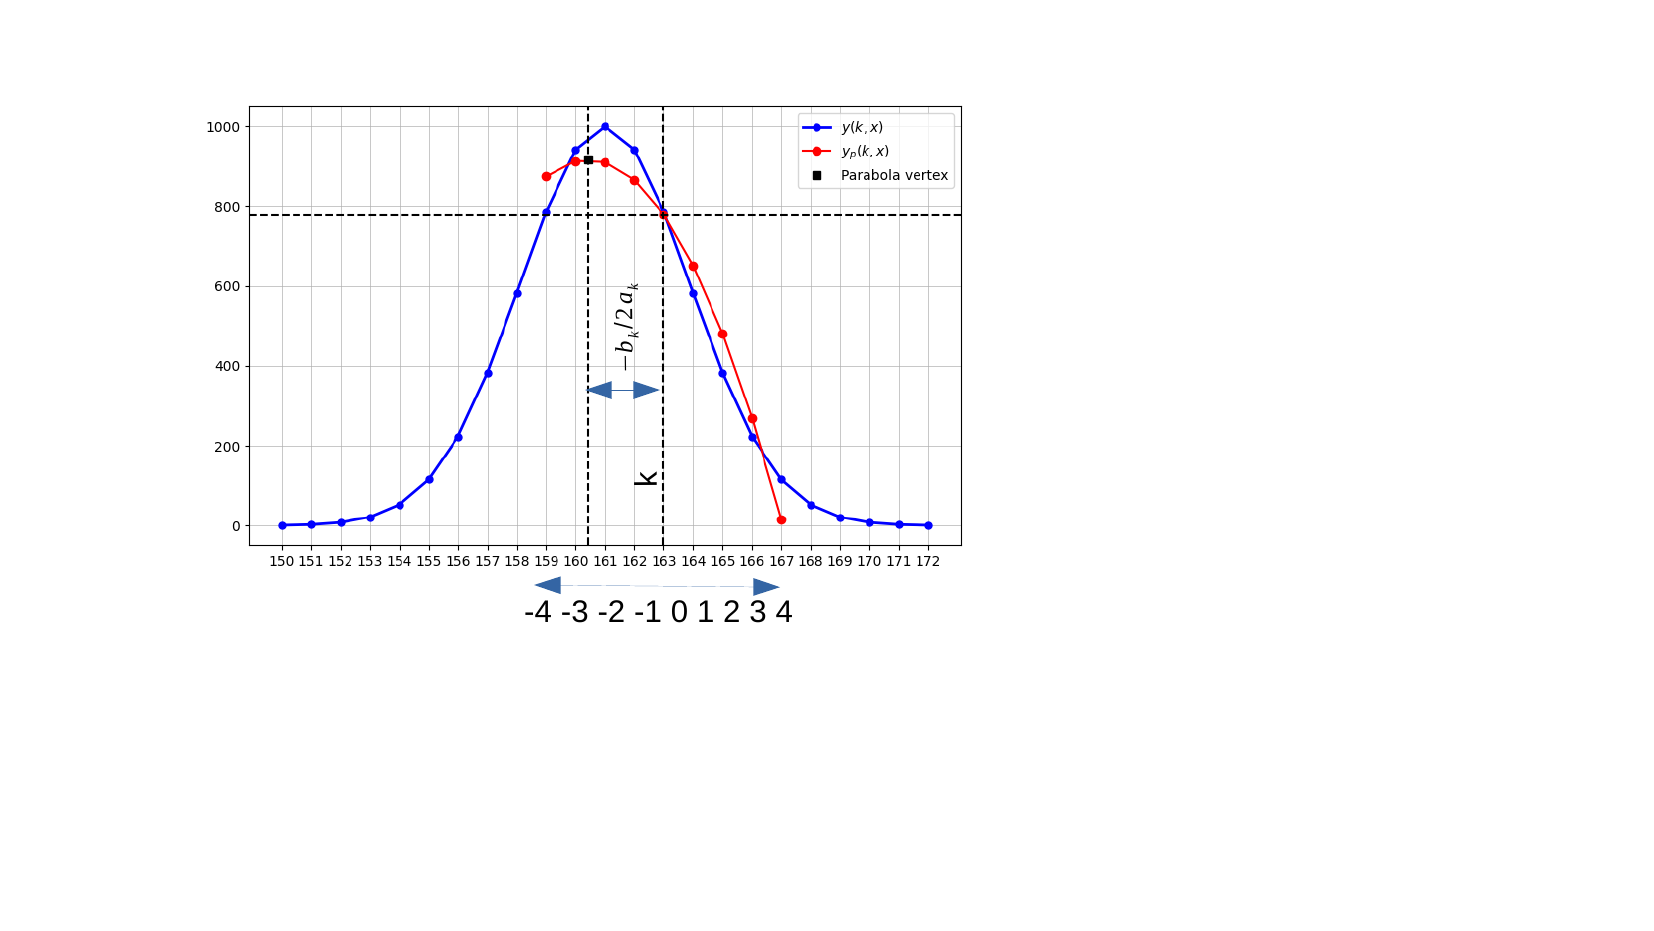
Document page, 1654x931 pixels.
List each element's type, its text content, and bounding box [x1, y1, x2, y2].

picture [195, 96, 970, 578]
text_box -4 -3 -2 -1 0 1 2 3 4 [507, 587, 811, 668]
chart [609, 261, 671, 381]
text_box k [620, 380, 671, 503]
